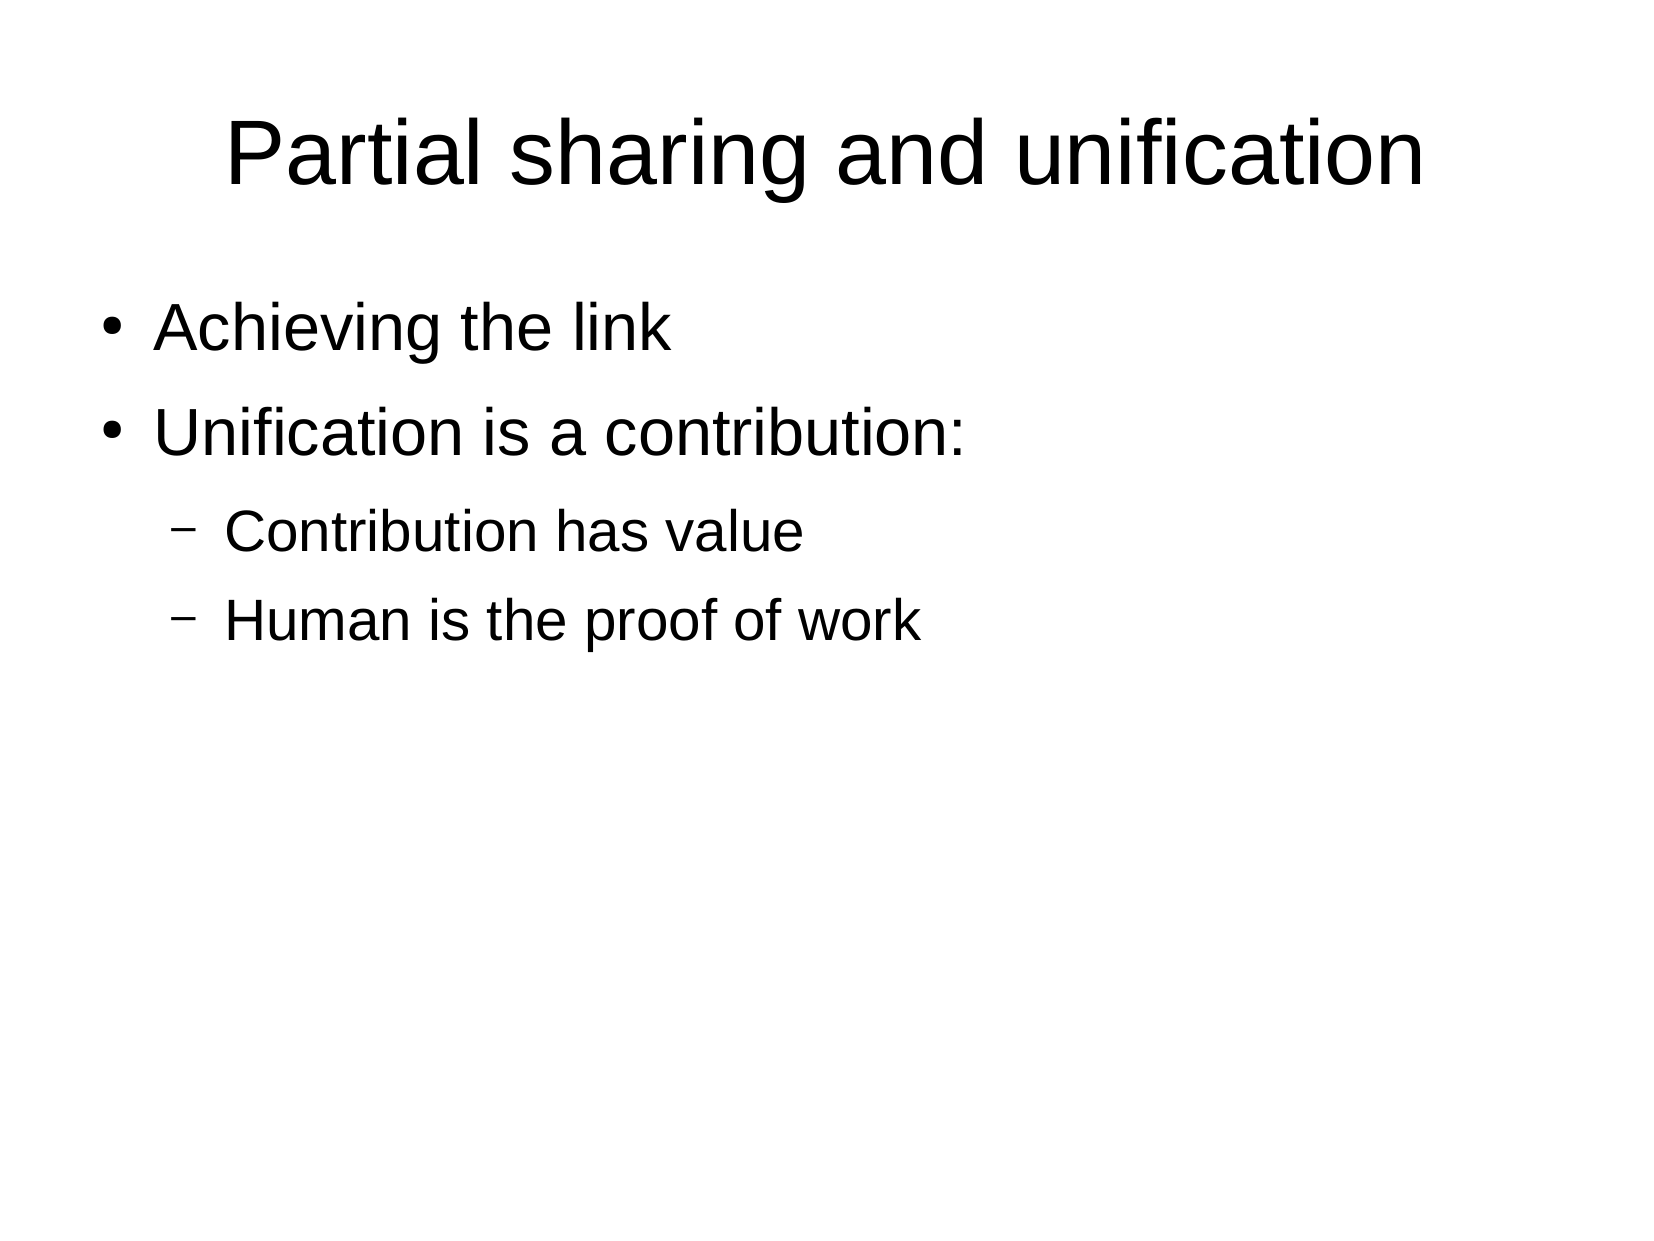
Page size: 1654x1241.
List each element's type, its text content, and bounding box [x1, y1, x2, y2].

list Achieving the link Unification is a contribution: Contribution has value Human is the proof of work [82, 290, 1538, 1010]
title Partial sharing and unification [82, 49, 1571, 257]
